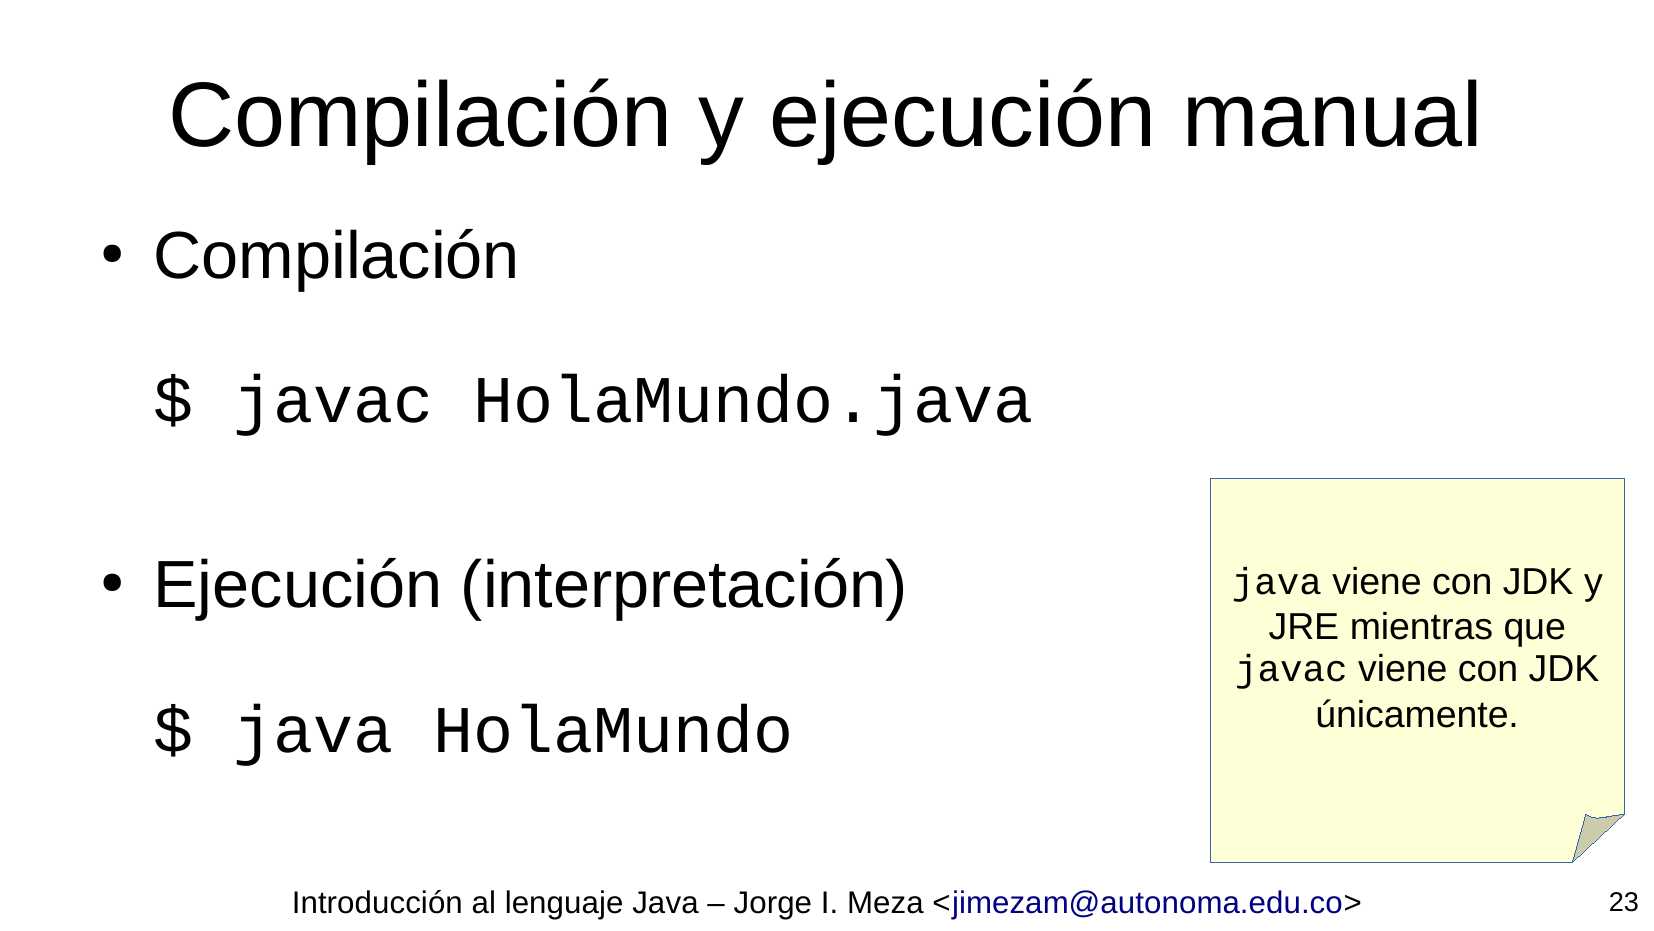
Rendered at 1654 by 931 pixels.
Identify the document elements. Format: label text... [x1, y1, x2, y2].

text_box java viene con JDK y JRE mientras que javac viene con JDK únicamente. [1210, 478, 1625, 863]
list Compilación $ javac HolaMundo.java Ejecución (interpretación) $ java HolaMundo [82, 217, 1571, 827]
title Compilación y ejecución manual [82, 37, 1571, 193]
